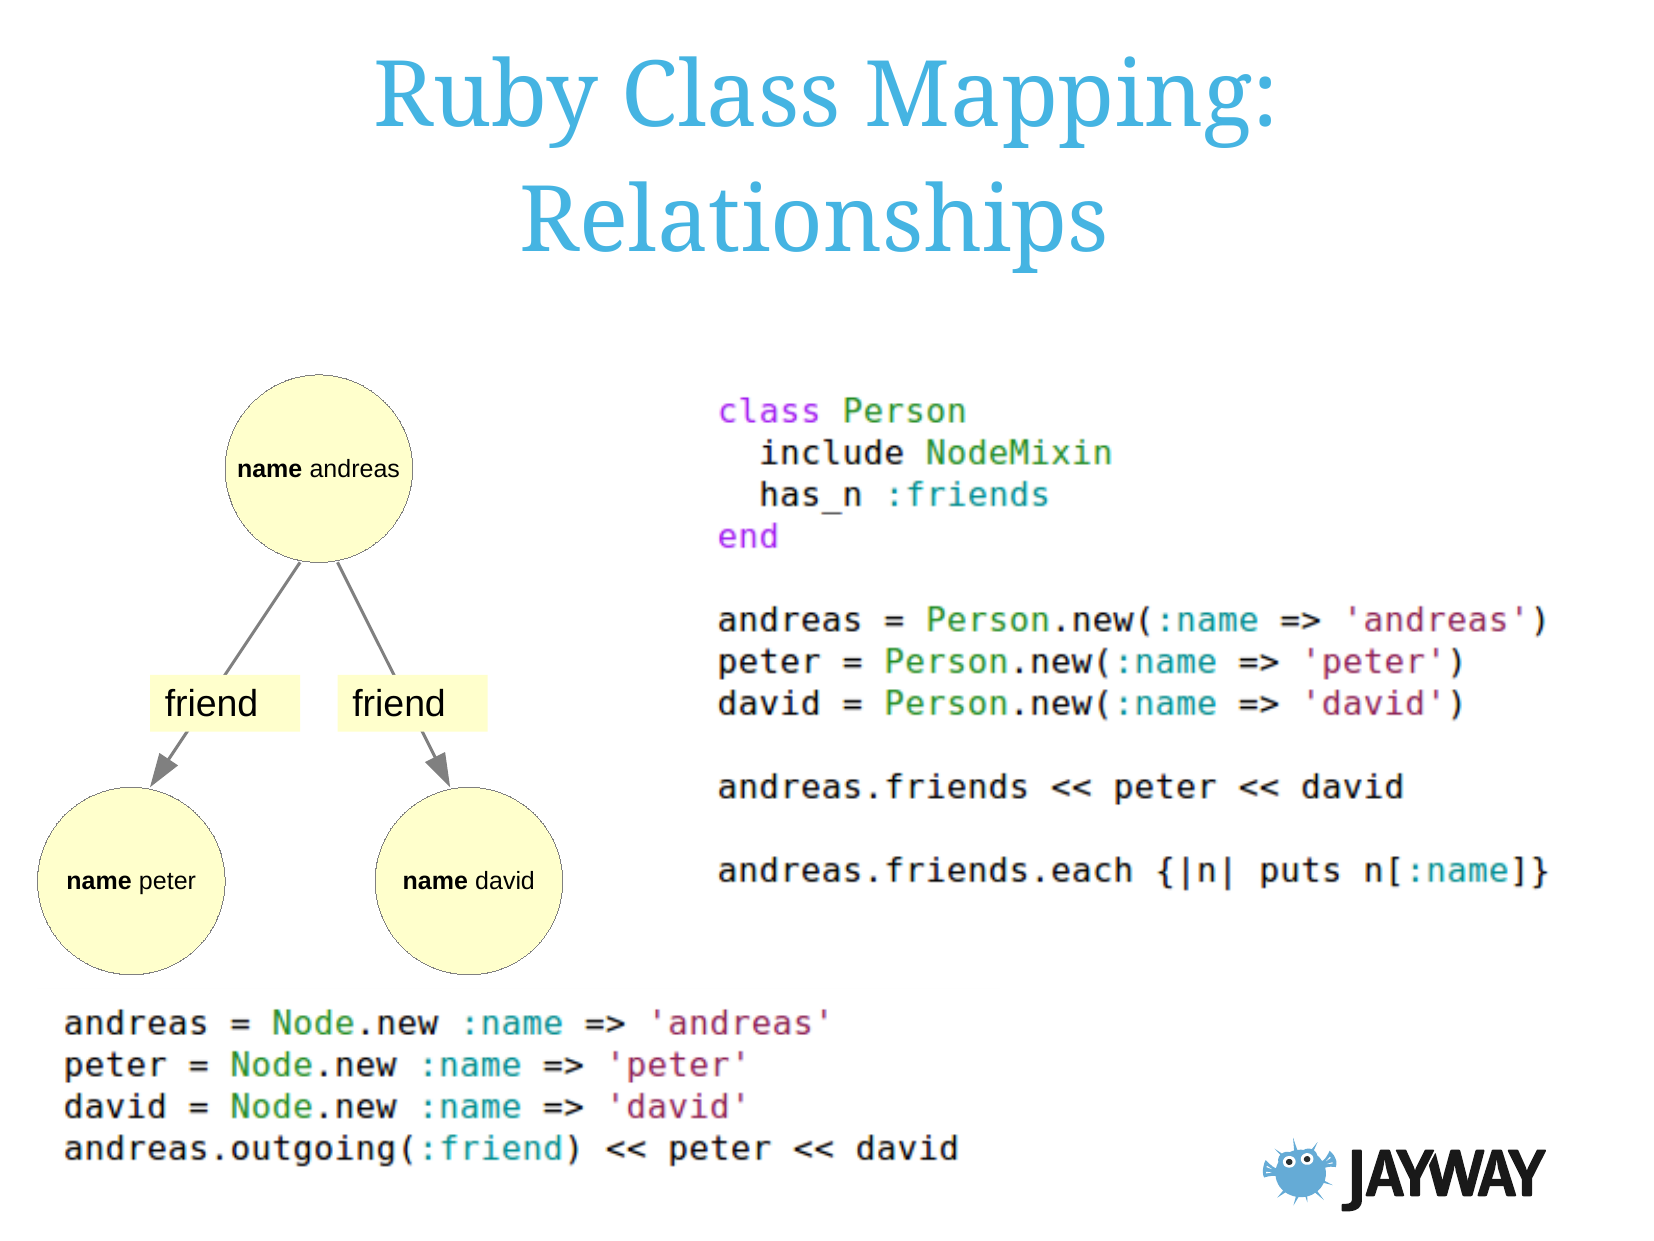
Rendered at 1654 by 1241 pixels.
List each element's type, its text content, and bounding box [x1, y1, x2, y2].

text_box name david [375, 787, 563, 975]
text_box friend [337, 674, 488, 732]
title Ruby Class Mapping: Relationships [82, 45, 1571, 261]
picture [37, 987, 1001, 1201]
text_box name andreas [225, 374, 413, 563]
text_box friend [150, 674, 301, 732]
picture [646, 337, 1587, 922]
text_box name peter [37, 787, 226, 975]
